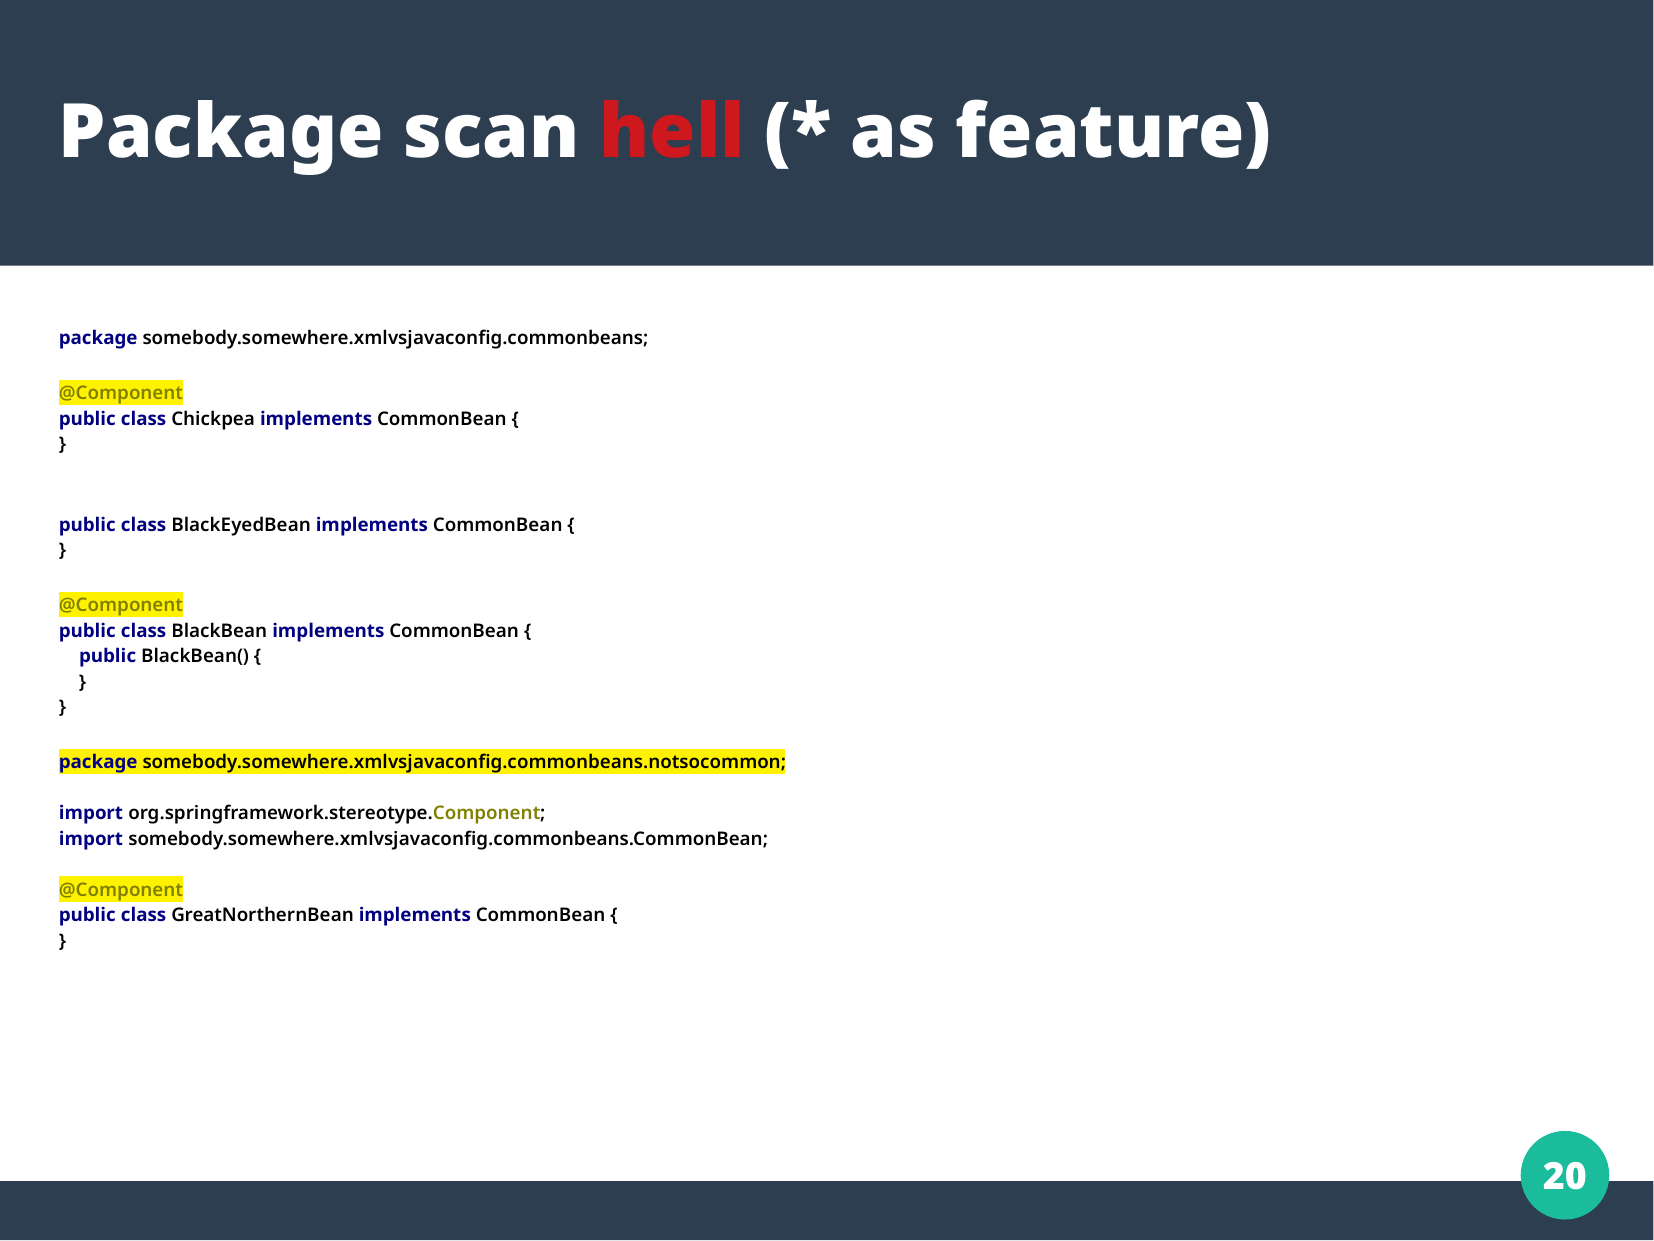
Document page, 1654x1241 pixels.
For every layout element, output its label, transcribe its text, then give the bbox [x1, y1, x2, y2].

title Package scan hell (* as feature) [59, 49, 1595, 207]
list package somebody.somewhere.xmlvsjavaconfig.commonbeans; @Component public class Chickpea implements CommonBean { } public class BlackEyedBean implements CommonBean { } @Component public class BlackBean implements CommonBean { public BlackBean() { } } package somebody.somewhere.xmlvsjavaconfig.commonbeans.notsocommon; import org.springframework.stereotype.Component; import somebody.somewhere.xmlvsjavaconfig.commonbeans.CommonBean; @Component public class GreatNorthernBean implements CommonBean { } [59, 324, 1595, 1152]
